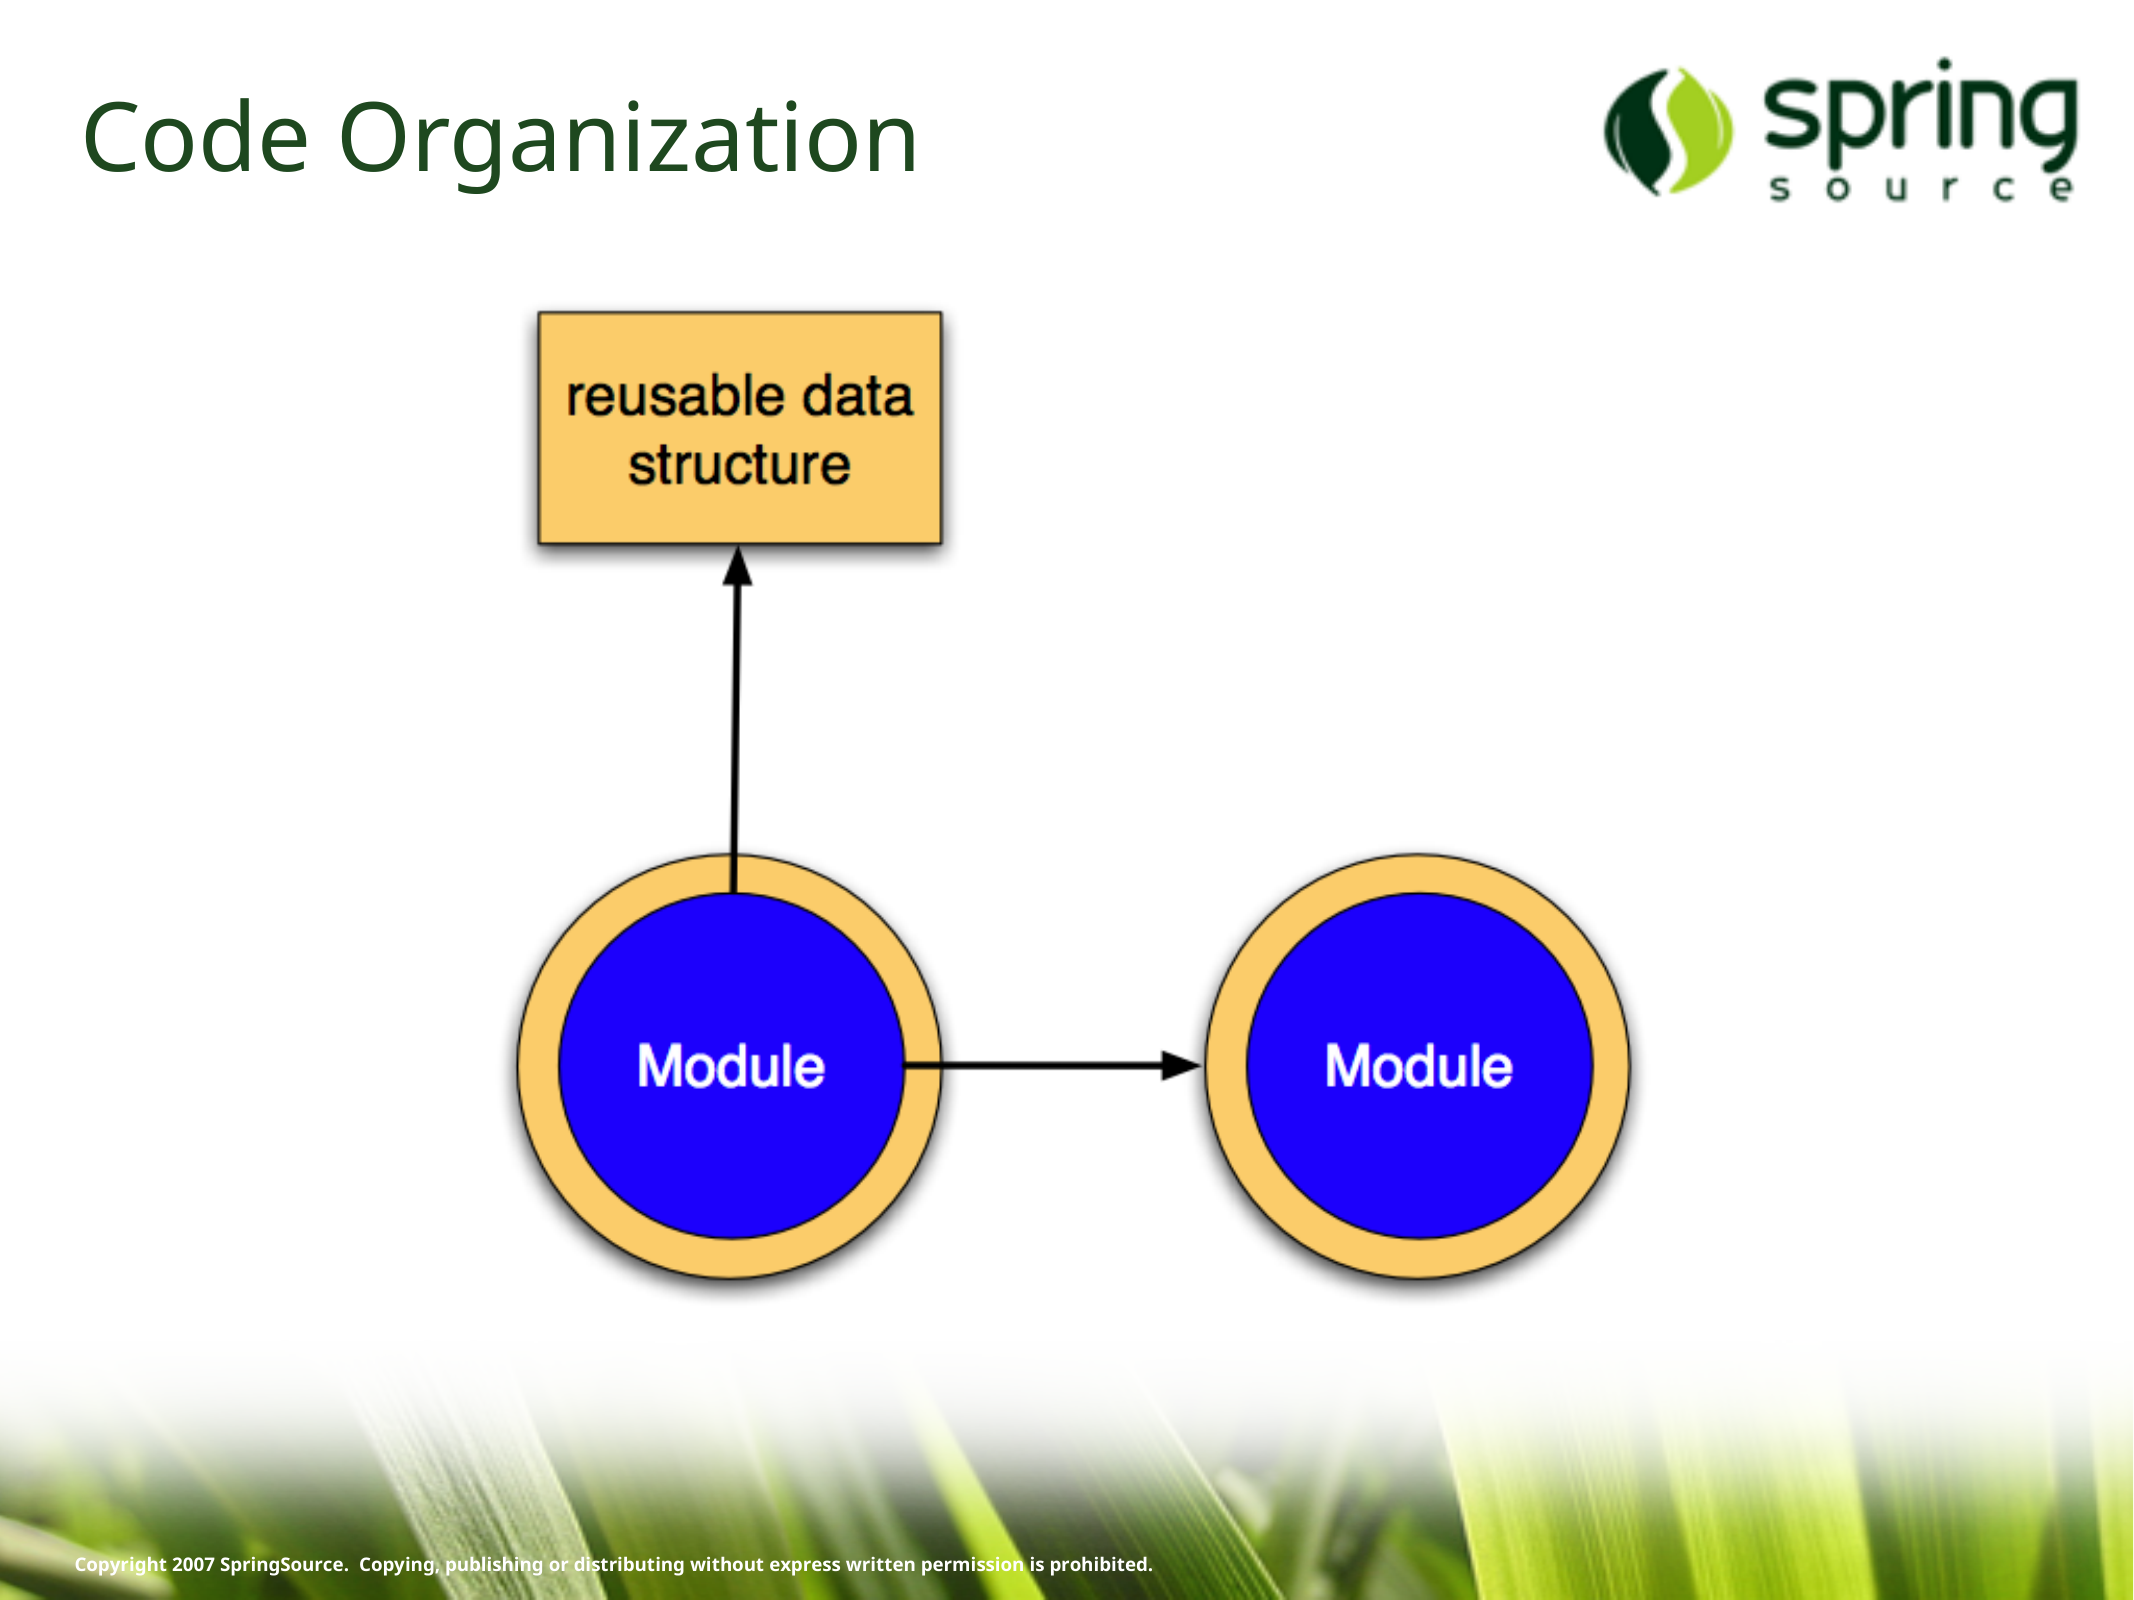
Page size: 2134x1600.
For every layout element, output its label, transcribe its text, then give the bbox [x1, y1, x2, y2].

picture [0, 1340, 2134, 1600]
picture [469, 274, 1678, 1338]
title Code Organization [80, 8, 1548, 261]
picture [1555, 46, 2134, 224]
